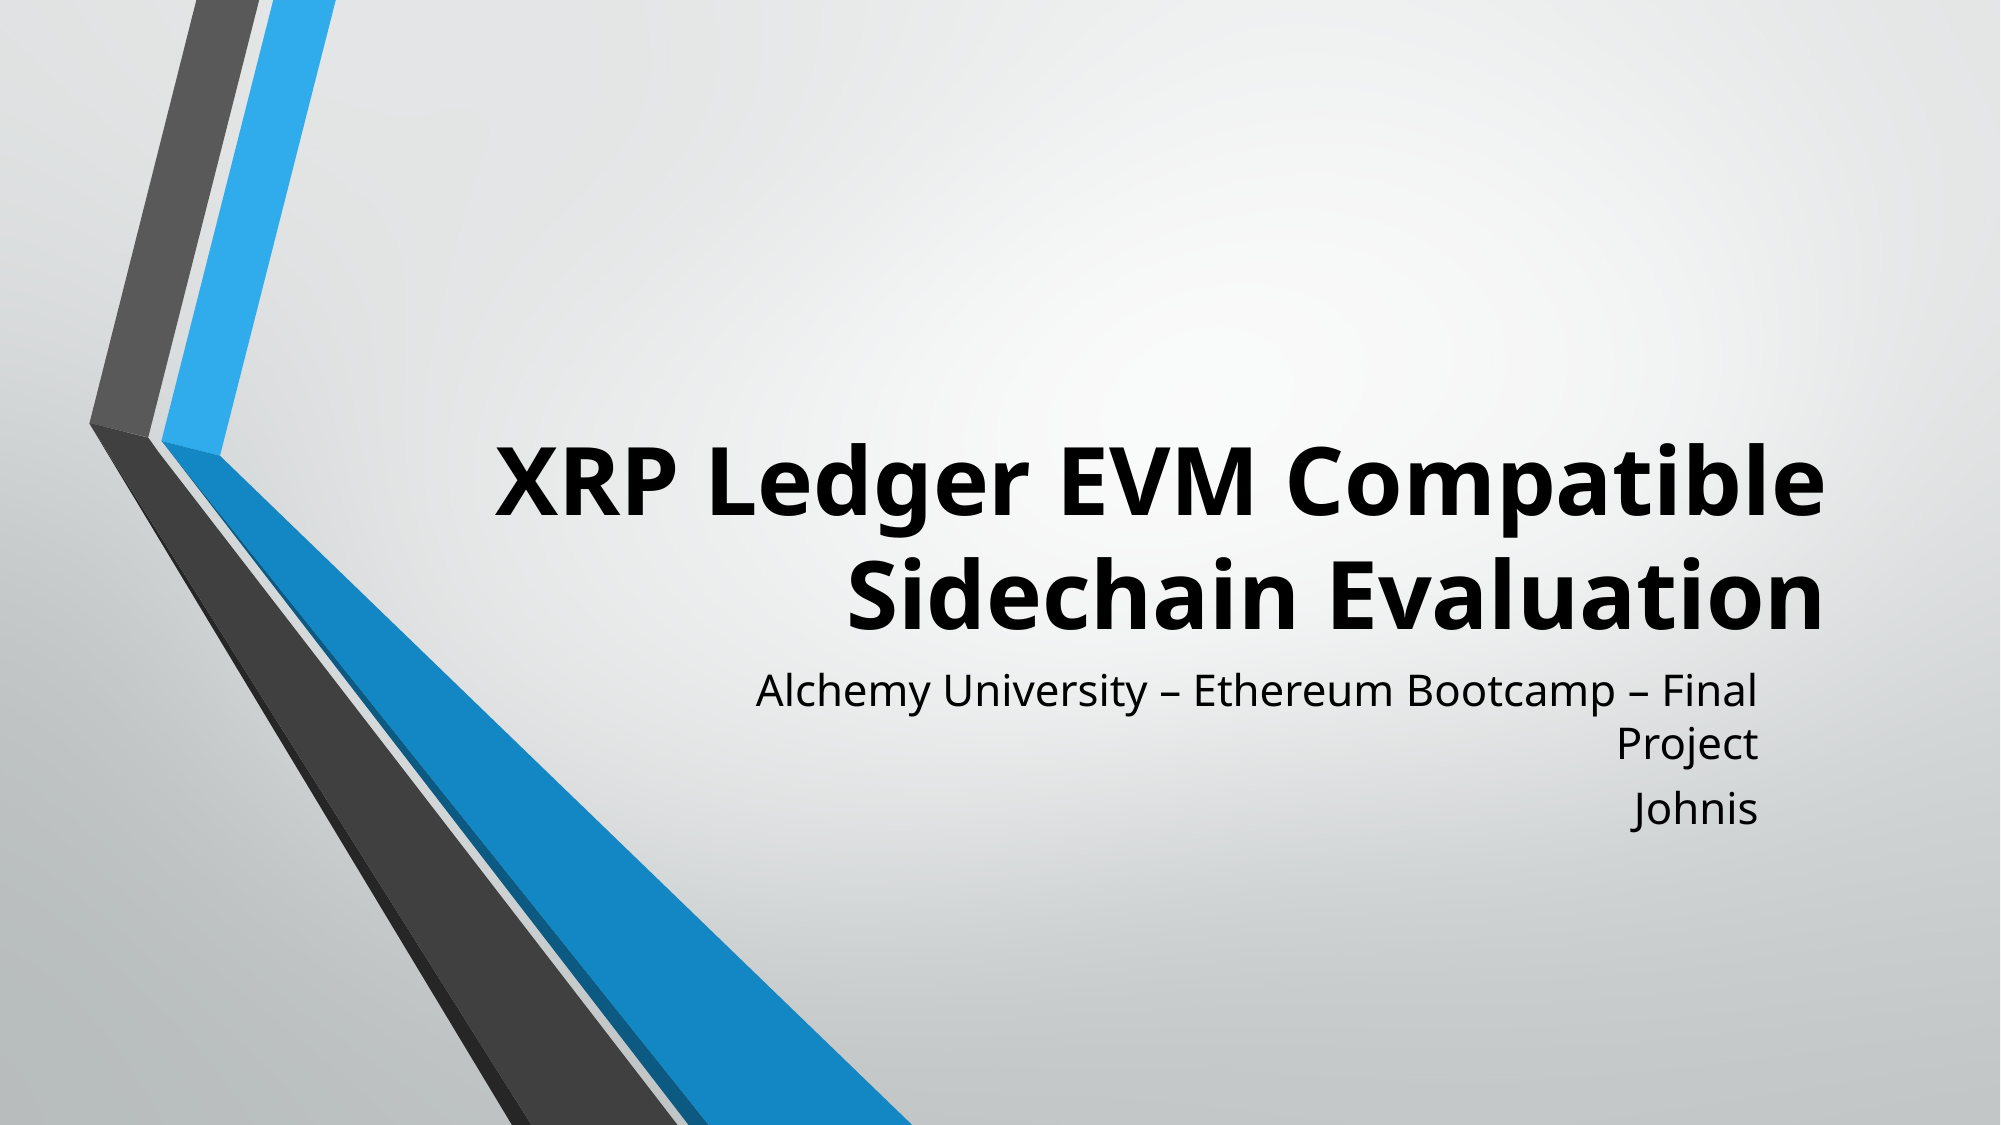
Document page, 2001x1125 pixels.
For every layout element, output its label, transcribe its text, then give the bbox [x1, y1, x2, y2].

subtitle Alchemy University – Ethereum Bootcamp – Final Project Johnis [740, 655, 1887, 884]
title XRP Ledger EVM Compatible Sidechain Evaluation [480, 226, 1887, 656]
